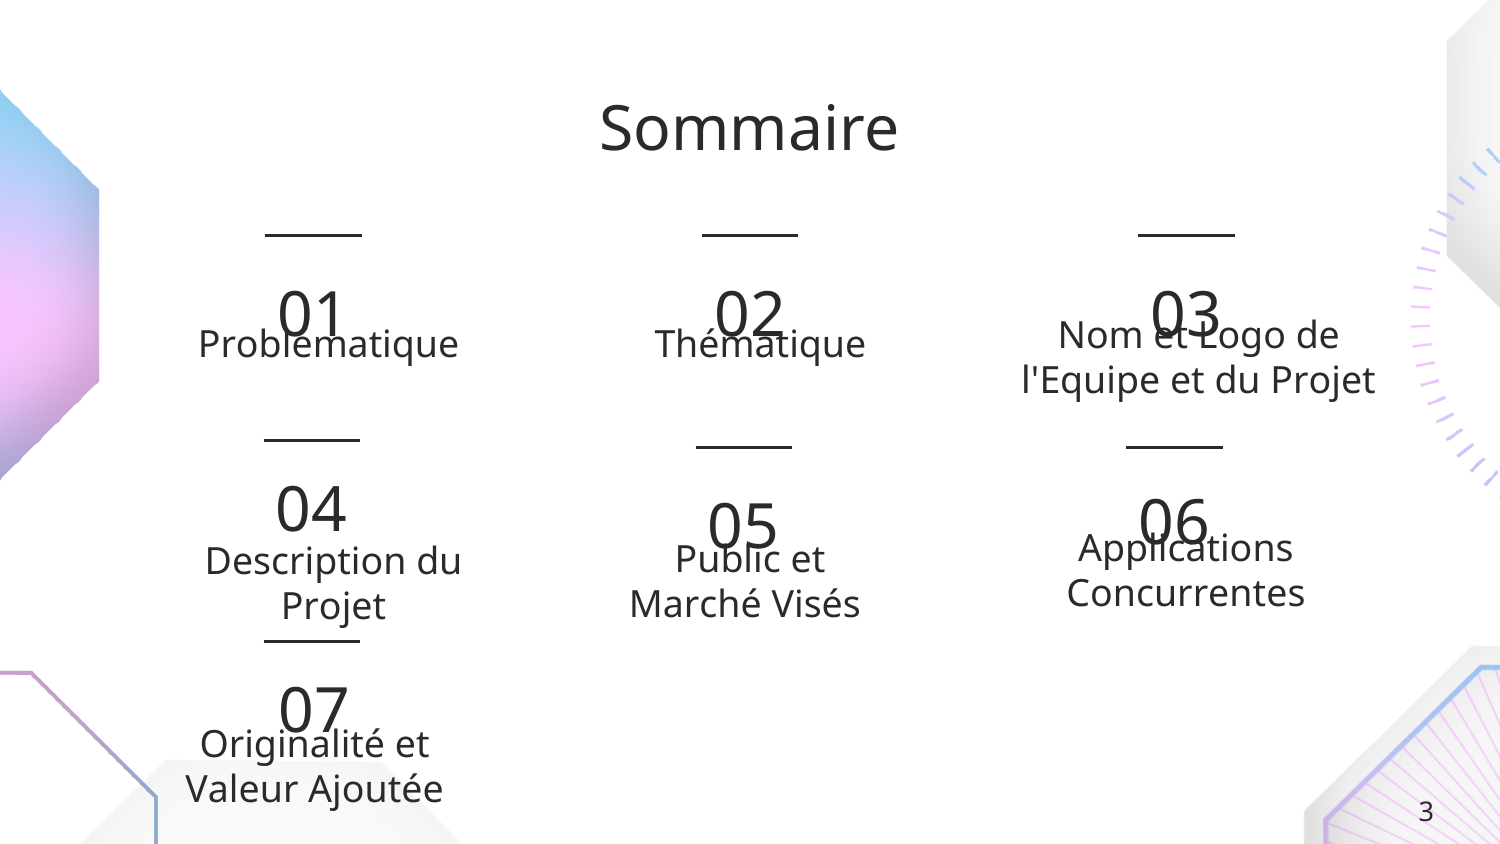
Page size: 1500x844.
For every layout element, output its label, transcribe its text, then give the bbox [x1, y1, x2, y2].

title Sommaire [118, 72, 1382, 167]
text_box Description du Projet [144, 521, 523, 643]
subtitle Thématique [571, 259, 950, 380]
text_box 04 [251, 454, 372, 521]
title 06 [1114, 466, 1235, 508]
subtitle Problématique [144, 259, 523, 380]
title 07 [254, 655, 376, 729]
title 05 [683, 471, 805, 519]
subtitle Originalité et Valeur Ajoutée [125, 703, 504, 825]
subtitle Public et Marché Visés [560, 519, 940, 641]
text_box Applications Concurrentes [996, 508, 1376, 630]
subtitle Nom et Logo de l'Equipe et du Projet [968, 296, 1430, 416]
slide_number 3 [1403, 779, 1494, 844]
title 03 [1126, 259, 1247, 296]
